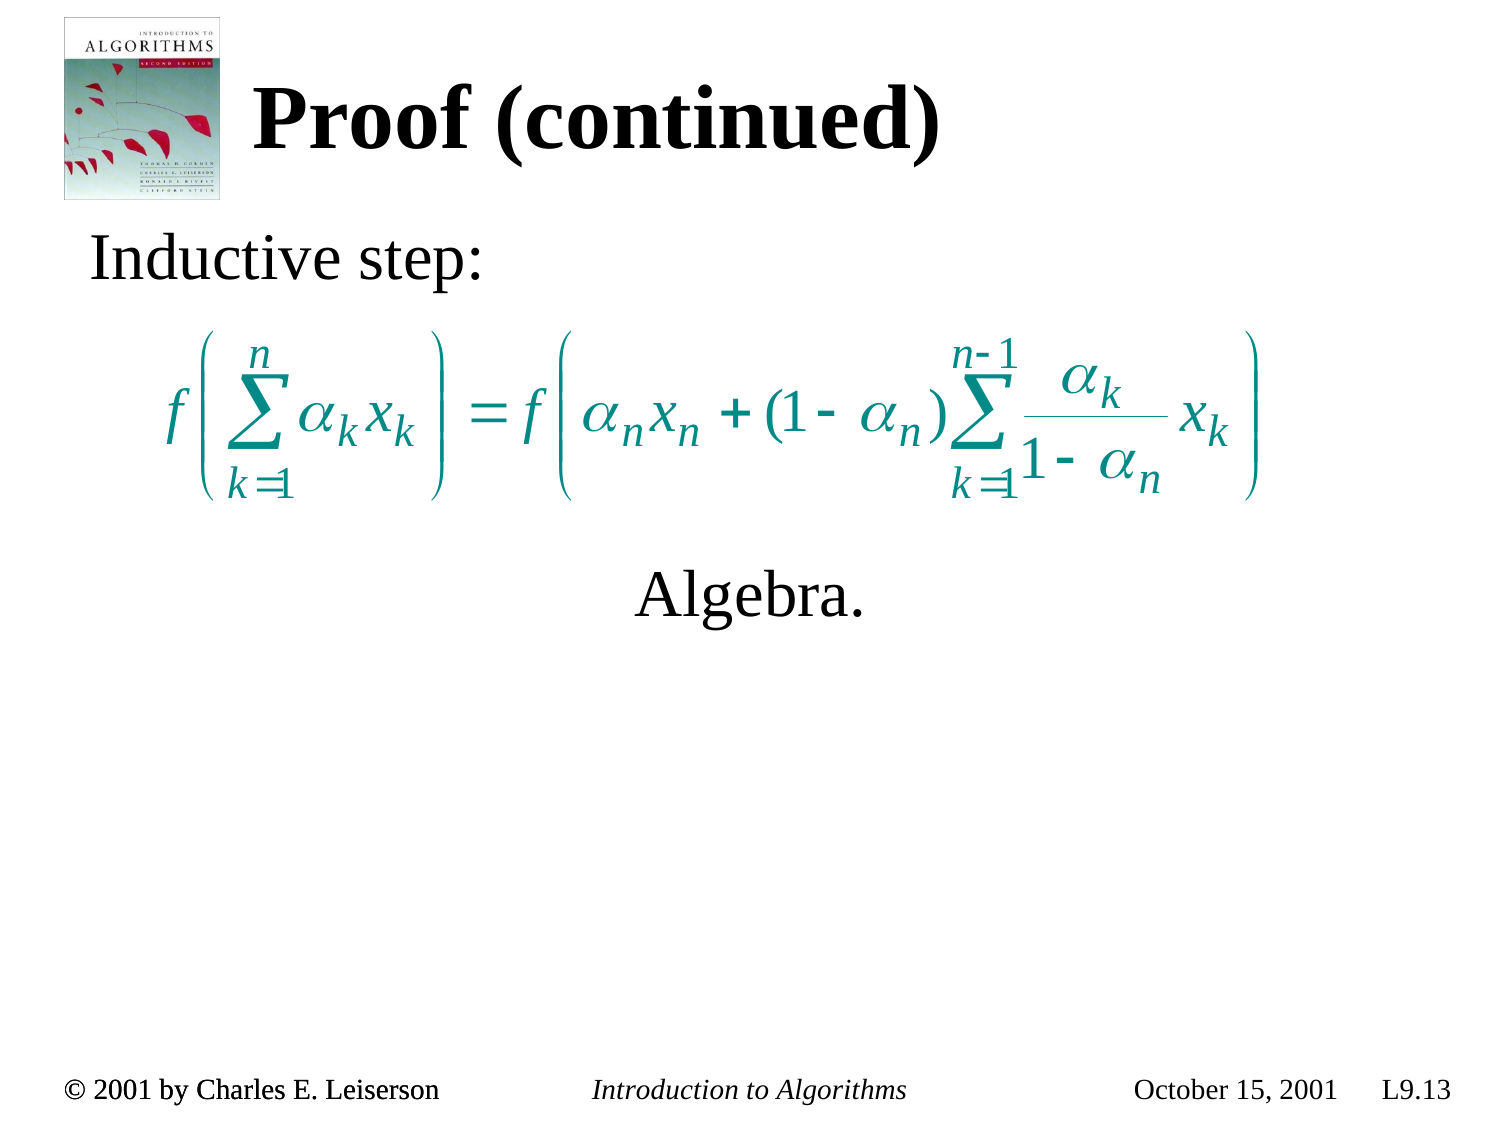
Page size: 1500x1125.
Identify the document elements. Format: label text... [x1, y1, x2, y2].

chart [152, 326, 1267, 505]
text_box Proof (continued) [237, 24, 1476, 213]
text_box Algebra. [619, 542, 882, 638]
text_box Inductive step: [74, 204, 501, 301]
text_box October 15, 2001 L9.<number> [1025, 1062, 1467, 1113]
text_box Introduction to Algorithms [577, 1062, 923, 1113]
picture [64, 17, 220, 200]
